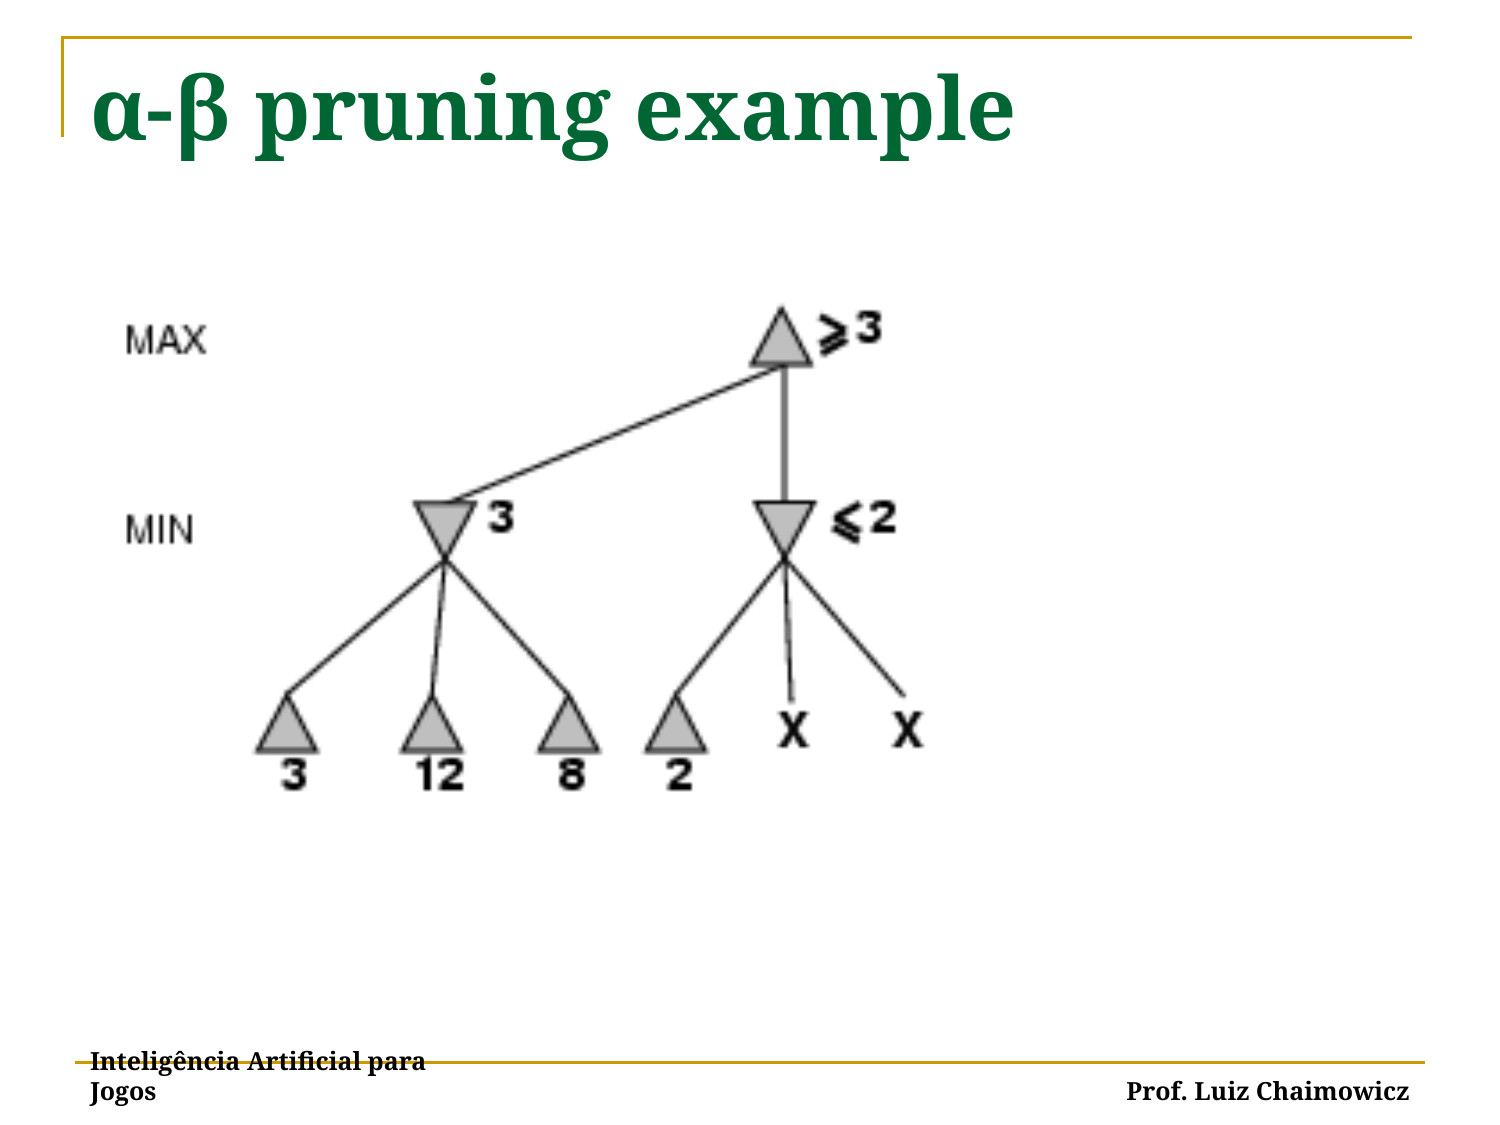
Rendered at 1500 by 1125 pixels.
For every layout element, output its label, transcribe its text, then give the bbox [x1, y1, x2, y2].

picture [75, 262, 1425, 881]
title α-β pruning example [75, 45, 1425, 188]
footer Inteligência Artificial para Jogos [75, 1074, 500, 1113]
